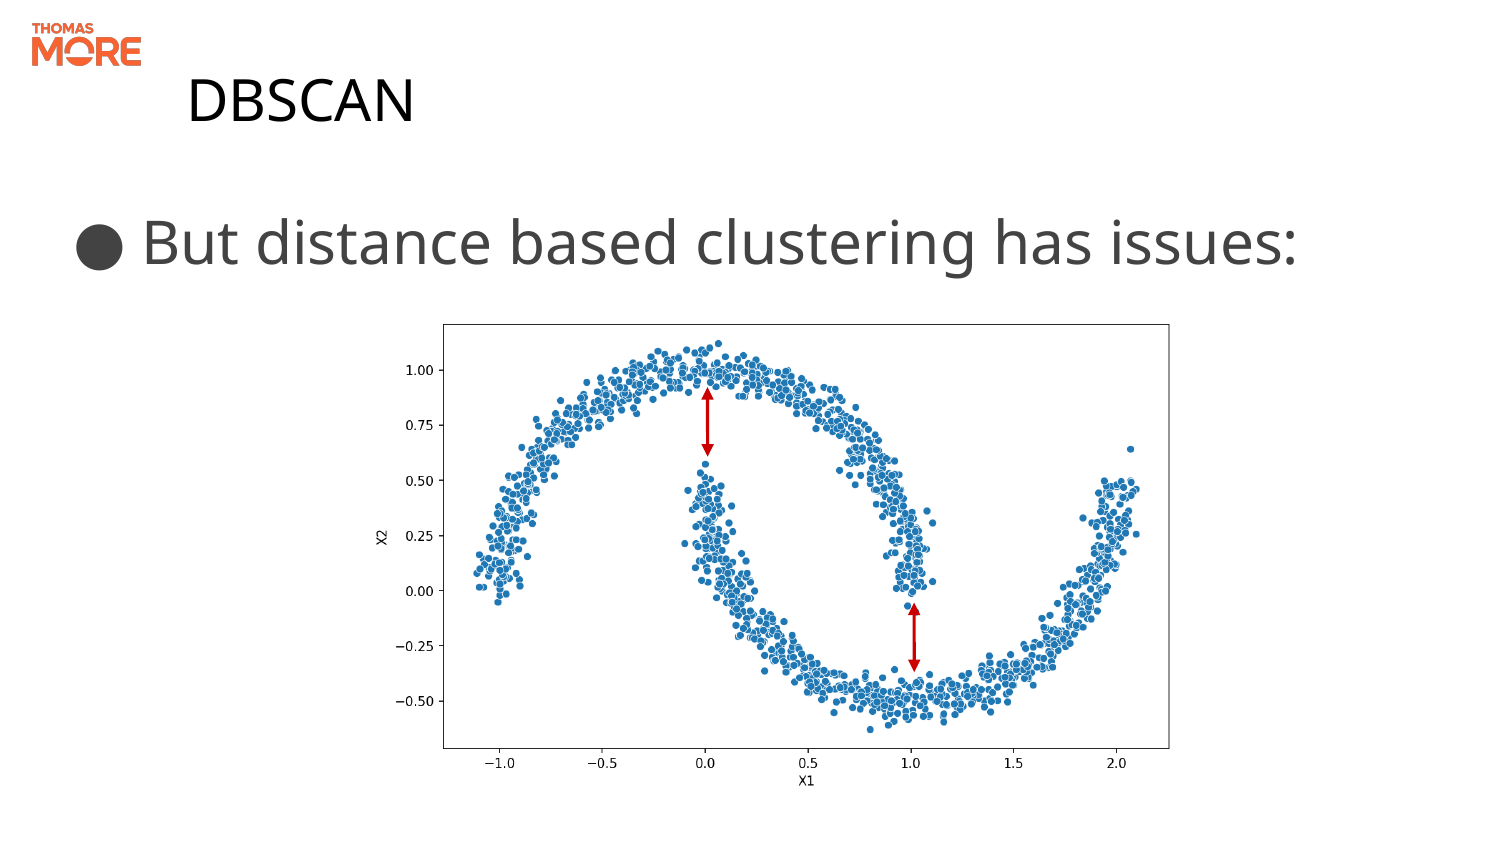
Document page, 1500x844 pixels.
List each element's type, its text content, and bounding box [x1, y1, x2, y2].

picture [22, 13, 151, 76]
title DBSCAN [171, 48, 1449, 143]
picture [367, 315, 1178, 797]
list But distance based clustering has issues: [51, 189, 1476, 750]
